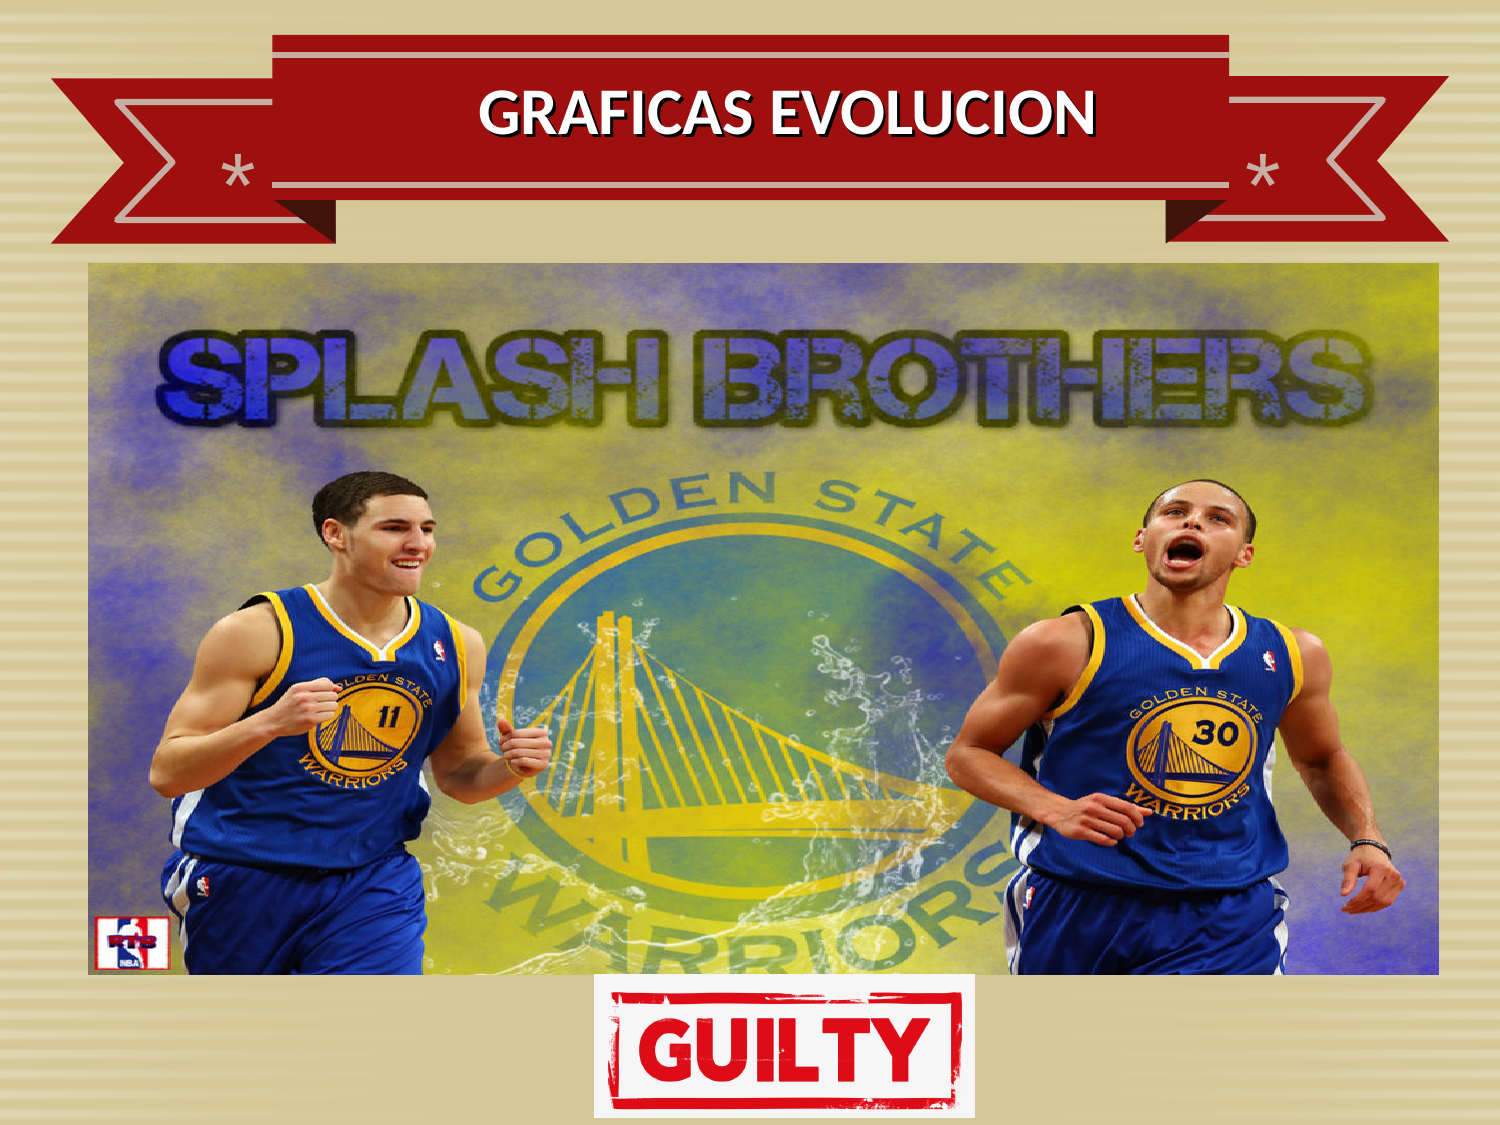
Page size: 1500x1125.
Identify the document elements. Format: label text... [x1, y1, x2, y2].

picture [0, 0, 1500, 1125]
title GRAFICAS EVOLUCION [265, 59, 1241, 178]
